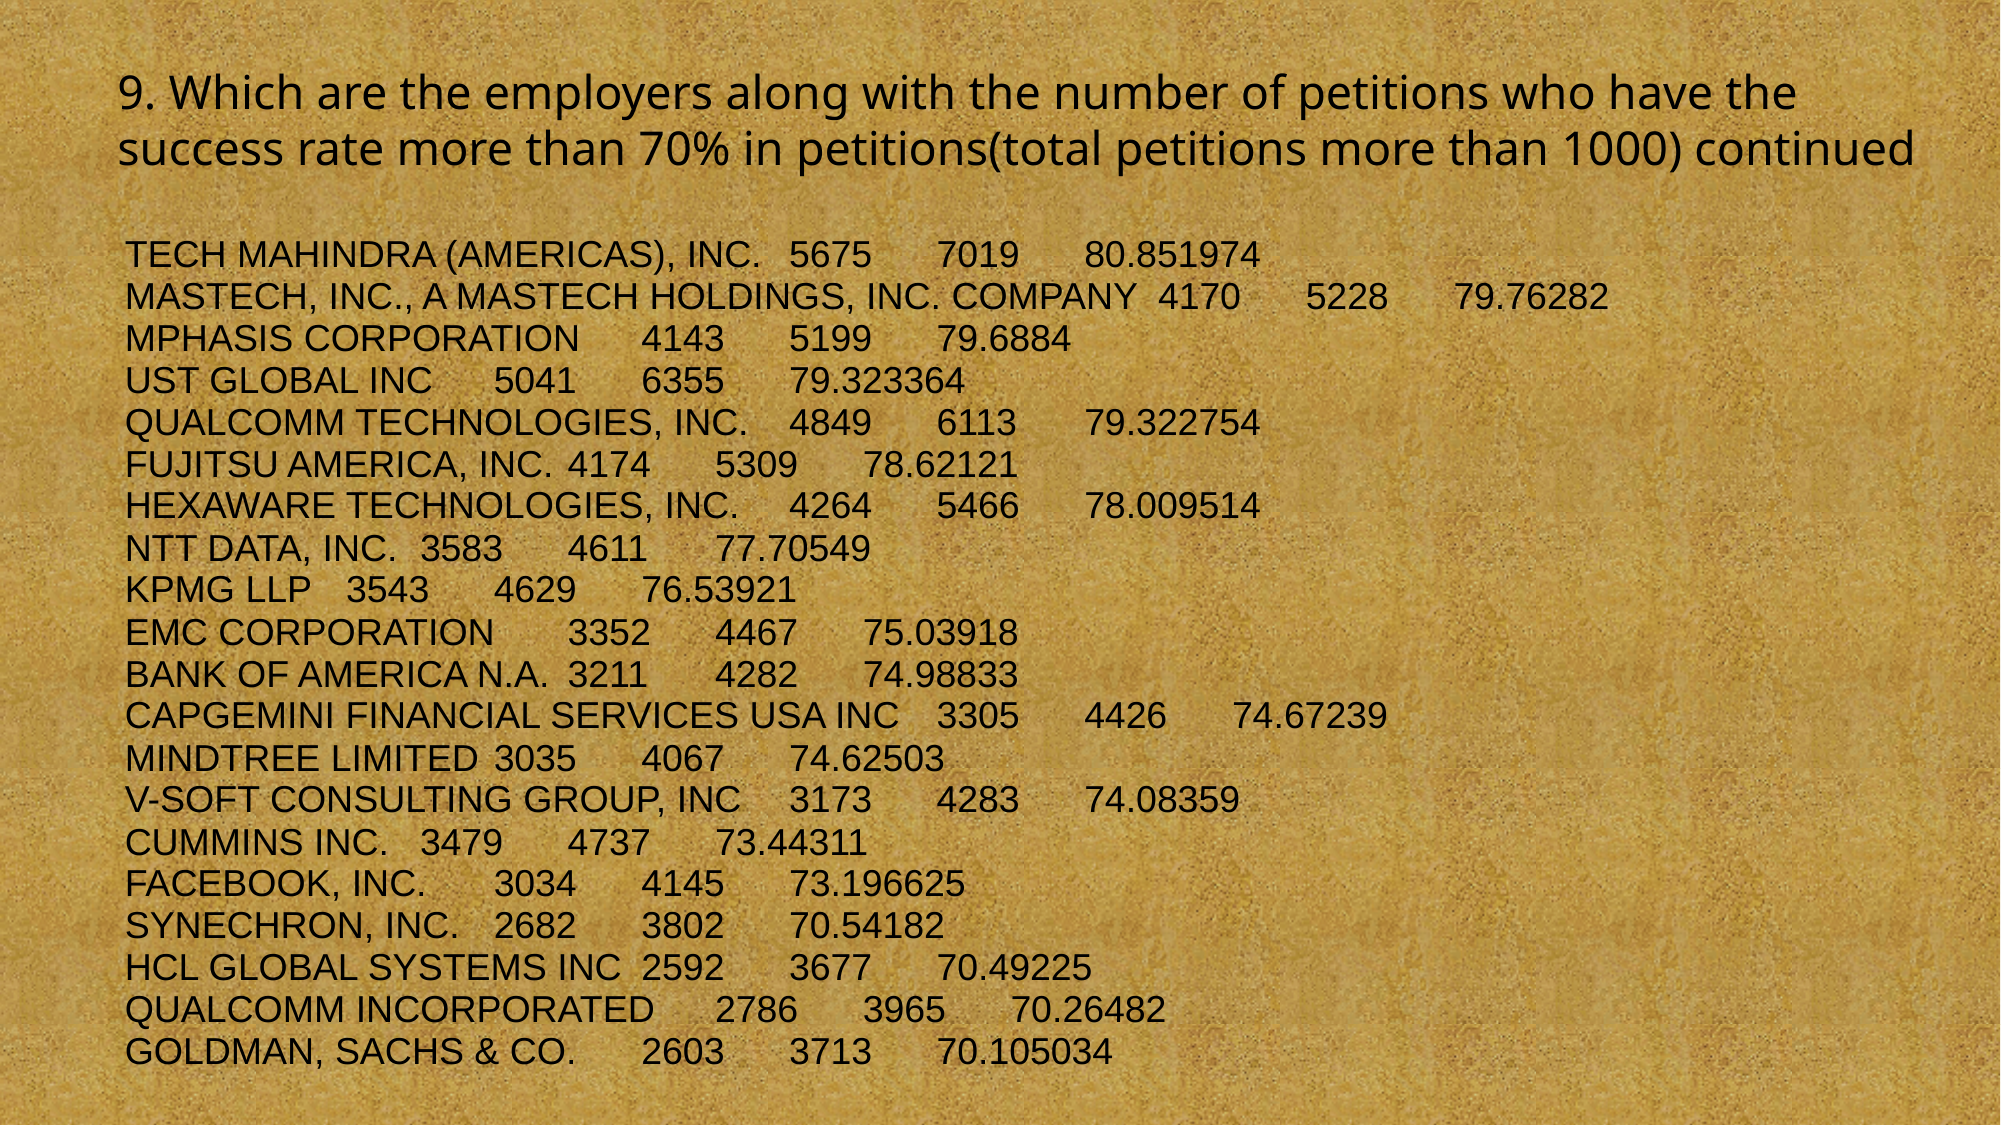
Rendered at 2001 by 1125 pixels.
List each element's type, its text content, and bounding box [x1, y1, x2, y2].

title 9. Which are the employers along with the number of petitions who have the success rate more than 70% in petitions(total petitions more than 1000) continued [102, 0, 1942, 183]
picture [0, 0, 2001, 1125]
text_box TECH MAHINDRA (AMERICAS), INC. 5675 7019 80.851974 MASTECH, INC., A MASTECH HOLDINGS, INC. COMPANY 4170 5228 79.76282 MPHASIS CORPORATION 4143 5199 79.6884 UST GLOBAL INC 5041 6355 79.323364 QUALCOMM TECHNOLOGIES, INC. 4849 6113 79.322754 FUJITSU AMERICA, INC. 4174 5309 78.62121 HEXAWARE TECHNOLOGIES, INC. 4264 5466 78.009514 NTT DATA, INC. 3583 4611 77.70549 KPMG LLP 3543 4629 76.53921 EMC CORPORATION 3352 4467 75.03918 BANK OF AMERICA N.A. 3211 4282 74.98833 CAPGEMINI FINANCIAL SERVICES USA INC 3305 4426 74.67239 MINDTREE LIMITED 3035 4067 74.62503 V-SOFT CONSULTING GROUP, INC 3173 4283 74.08359 CUMMINS INC. 3479 4737 73.44311 FACEBOOK, INC. 3034 4145 73.196625 SYNECHRON, INC. 2682 3802 70.54182 HCL GLOBAL SYSTEMS INC 2592 3677 70.49225 QUALCOMM INCORPORATED 2786 3965 70.26482 GOLDMAN, SACHS & CO. 2603 3713 70.105034 [109, 225, 1705, 1123]
